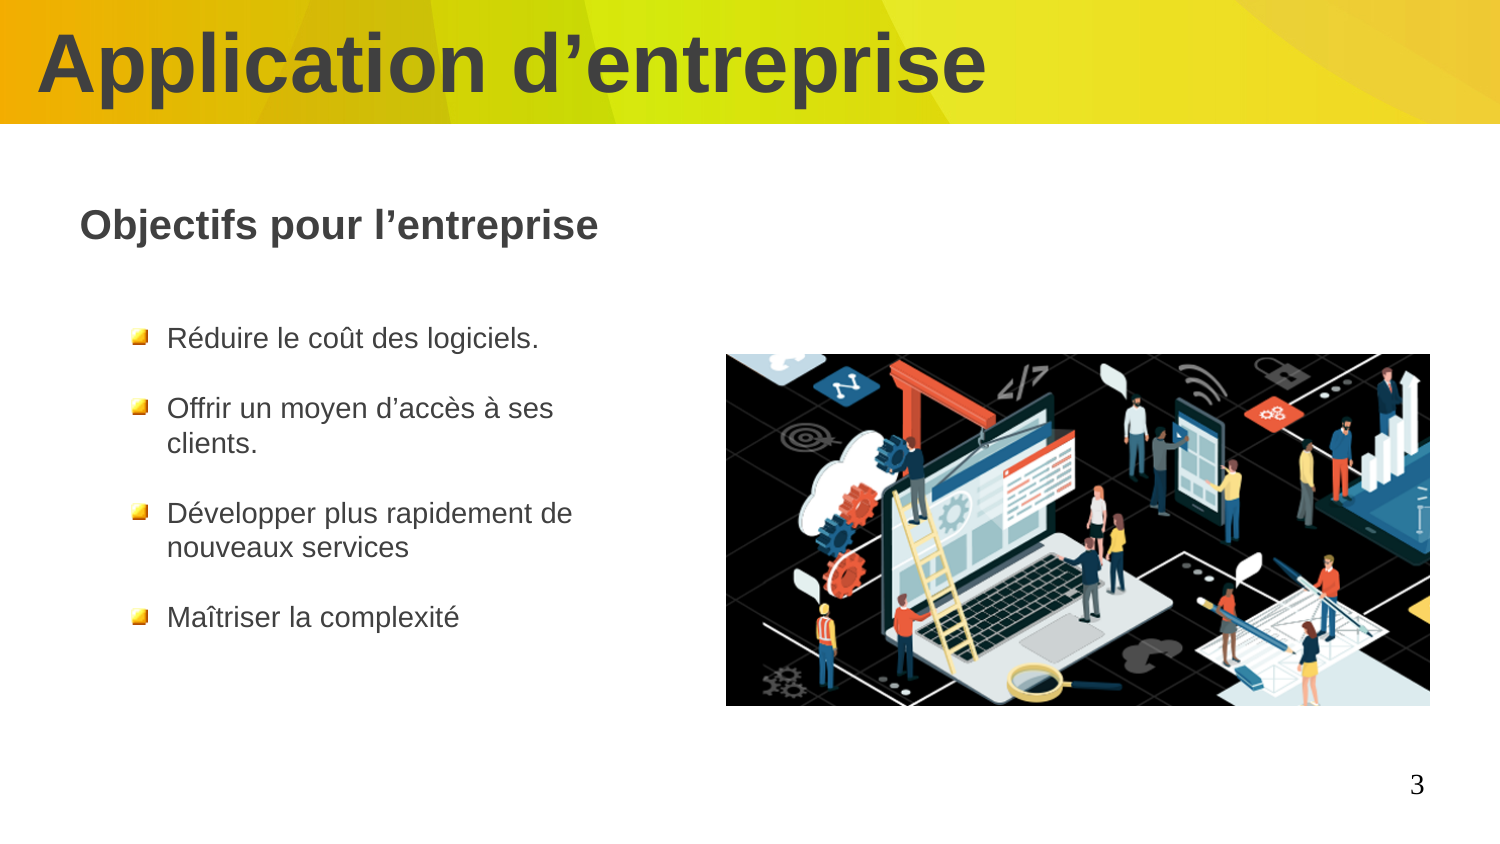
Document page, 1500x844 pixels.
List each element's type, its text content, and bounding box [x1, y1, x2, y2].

text_box Application d’entreprise [0, 0, 1498, 130]
text_box Objectifs pour l’entreprise [64, 185, 1459, 261]
picture [0, 0, 1500, 844]
text_box Réduire le coût des logiciels. Offrir un moyen d’accès à ses clients. Développer plus rapidement de nouveaux services Maîtriser la complexité [66, 276, 662, 768]
